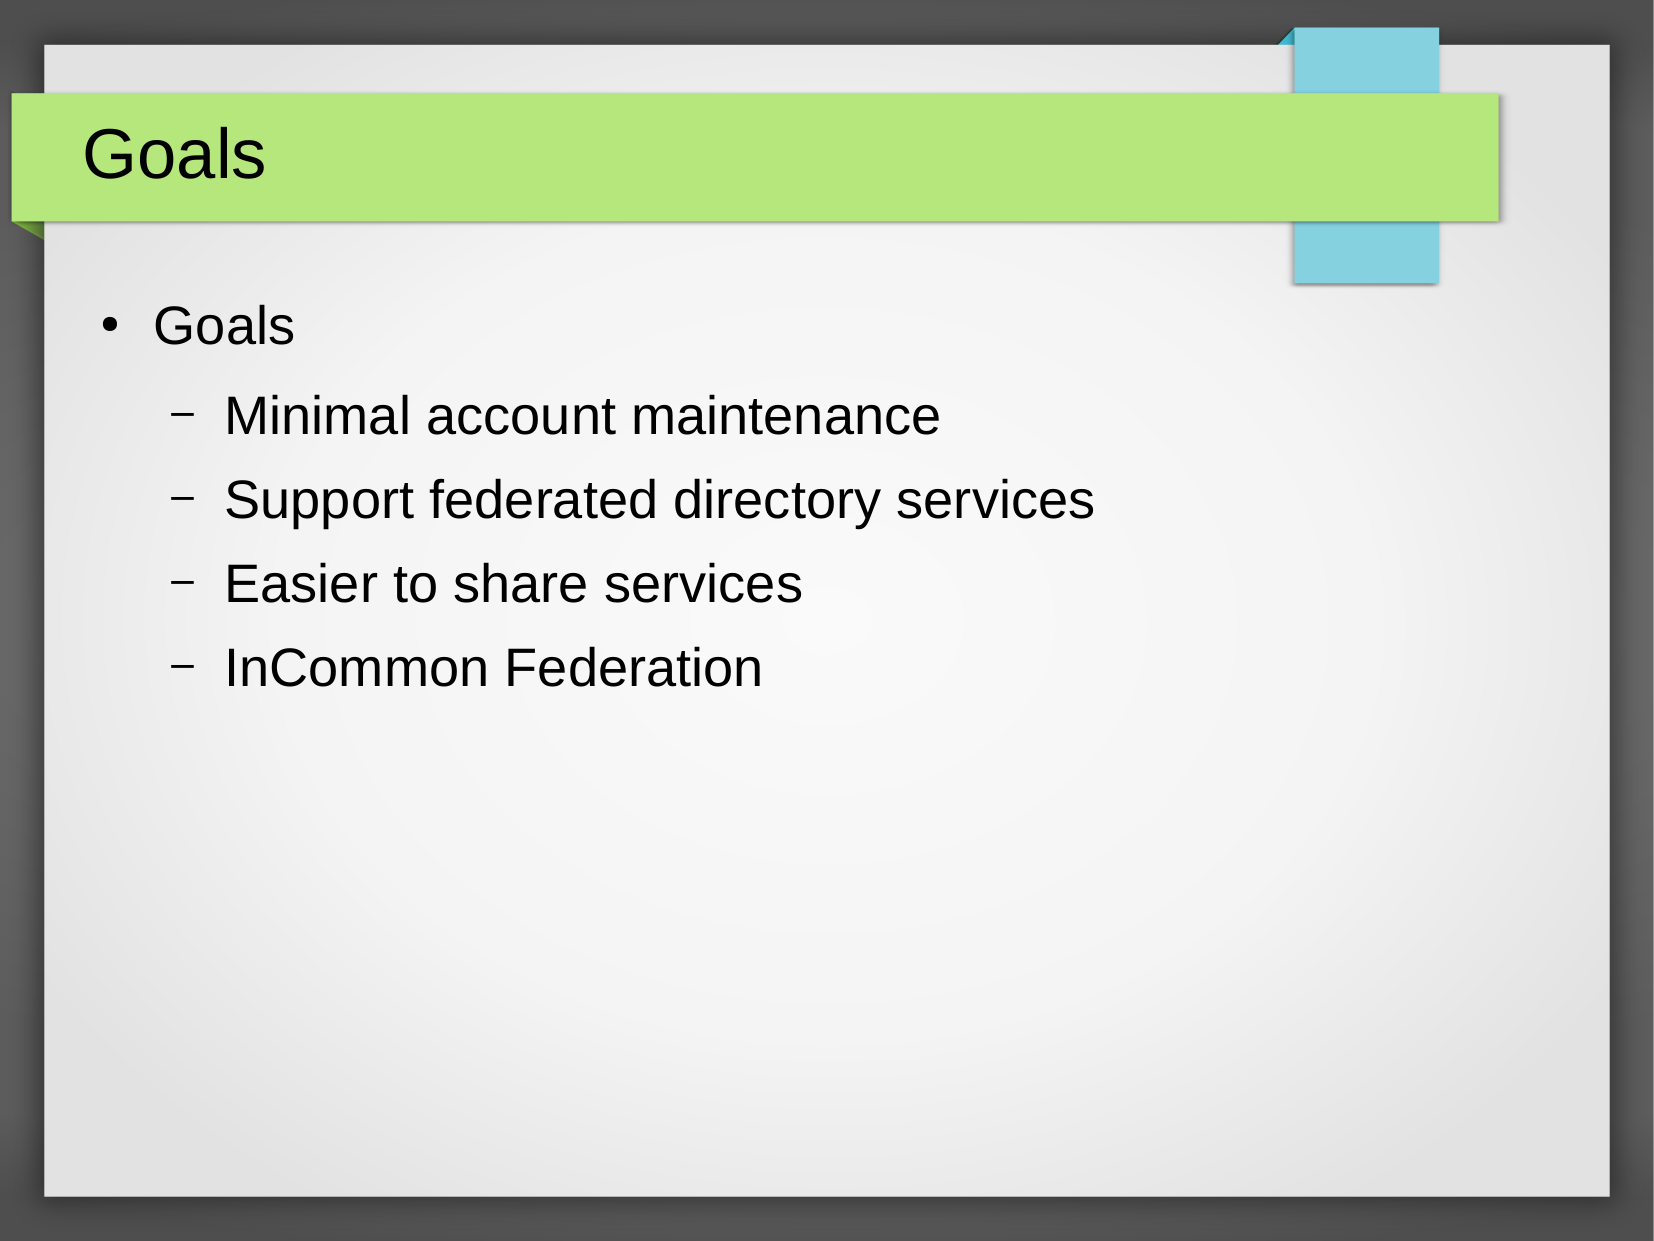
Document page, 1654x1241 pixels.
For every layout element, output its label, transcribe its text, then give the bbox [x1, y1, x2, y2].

title Goals [82, 94, 1264, 213]
picture [0, 0, 1654, 1241]
list Goals Minimal account maintenance Support federated directory services Easier to share services InCommon Federation [82, 295, 1571, 1015]
